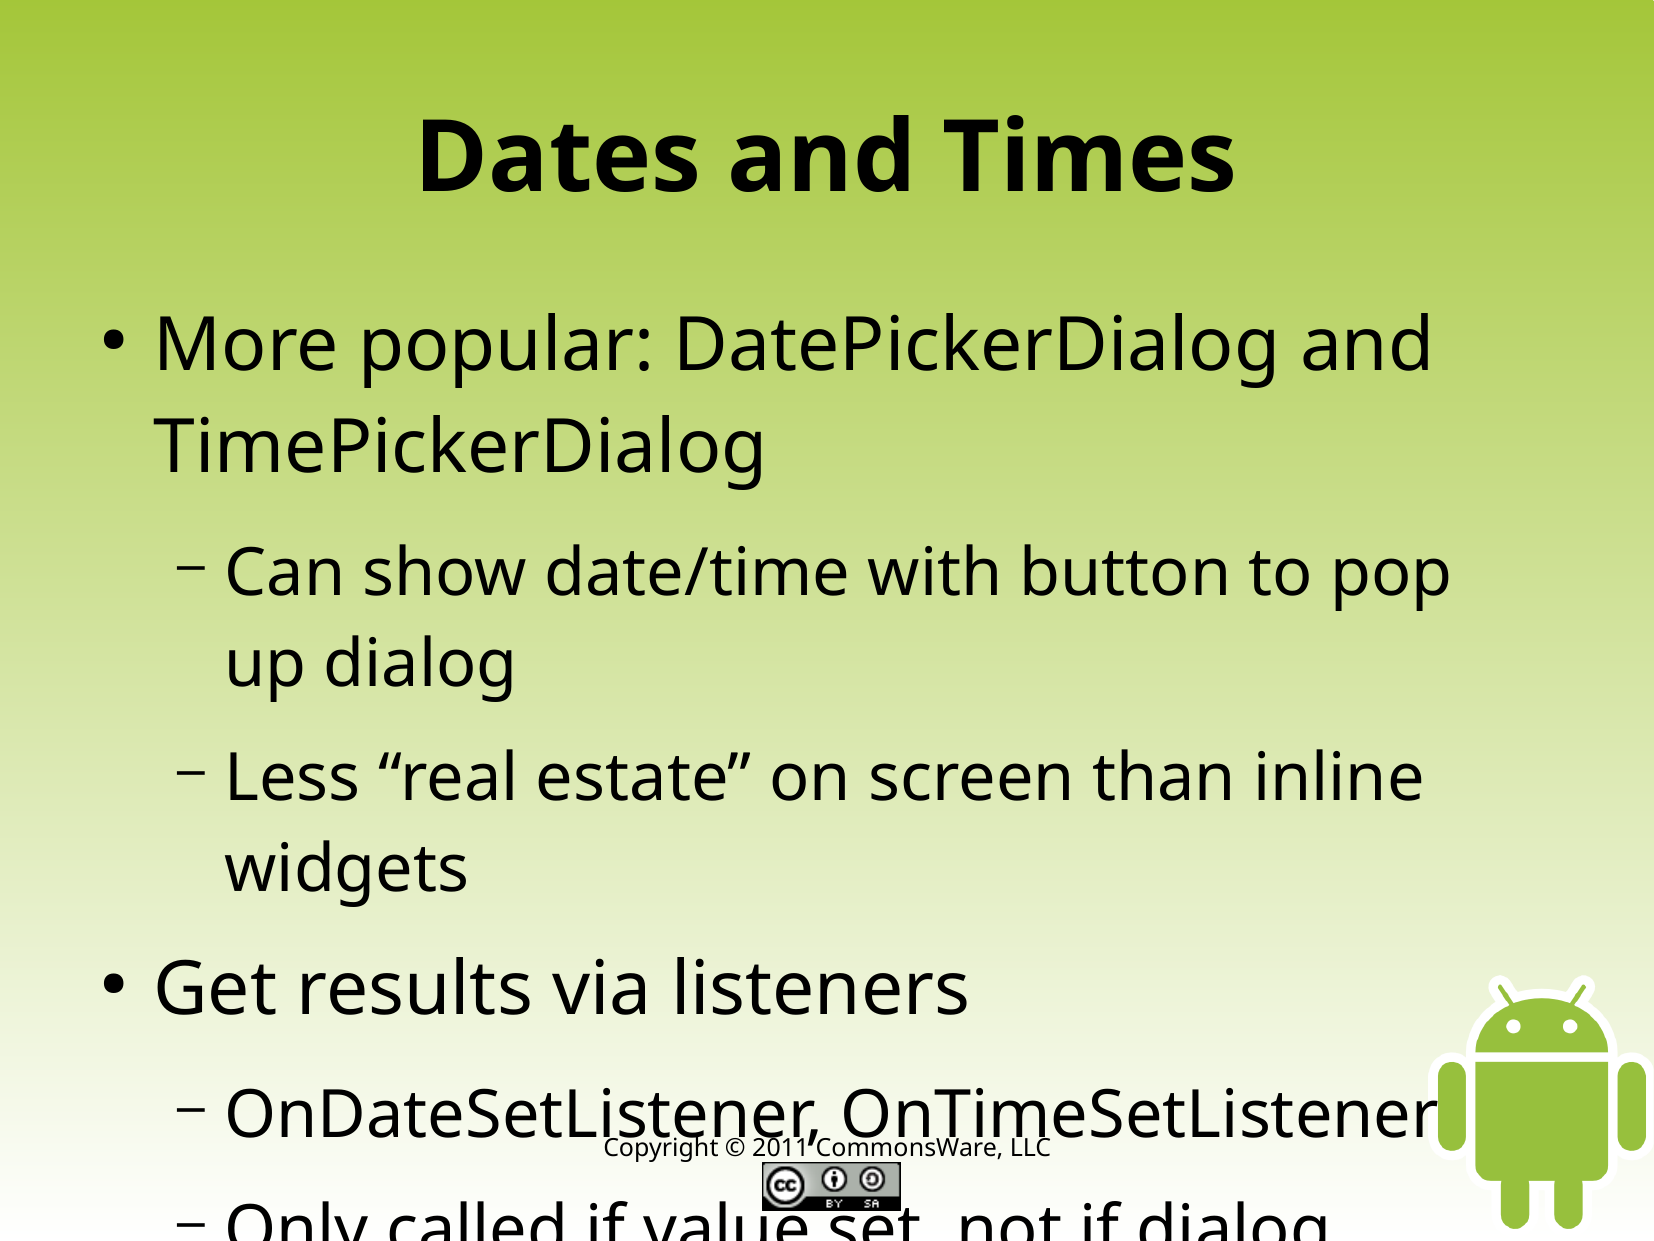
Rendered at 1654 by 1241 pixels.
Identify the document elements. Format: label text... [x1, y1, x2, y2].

picture [1428, 975, 1654, 1238]
picture [762, 1162, 901, 1211]
title Dates and Times [82, 49, 1571, 257]
list More popular: DatePickerDialog and TimePickerDialog Can show date/time with button to pop up dialog Less “real estate” on screen than inline widgets Get results via listeners OnDateSetListener, OnTimeSetListener Only called if value set, not if dialog canceled [82, 290, 1538, 1103]
